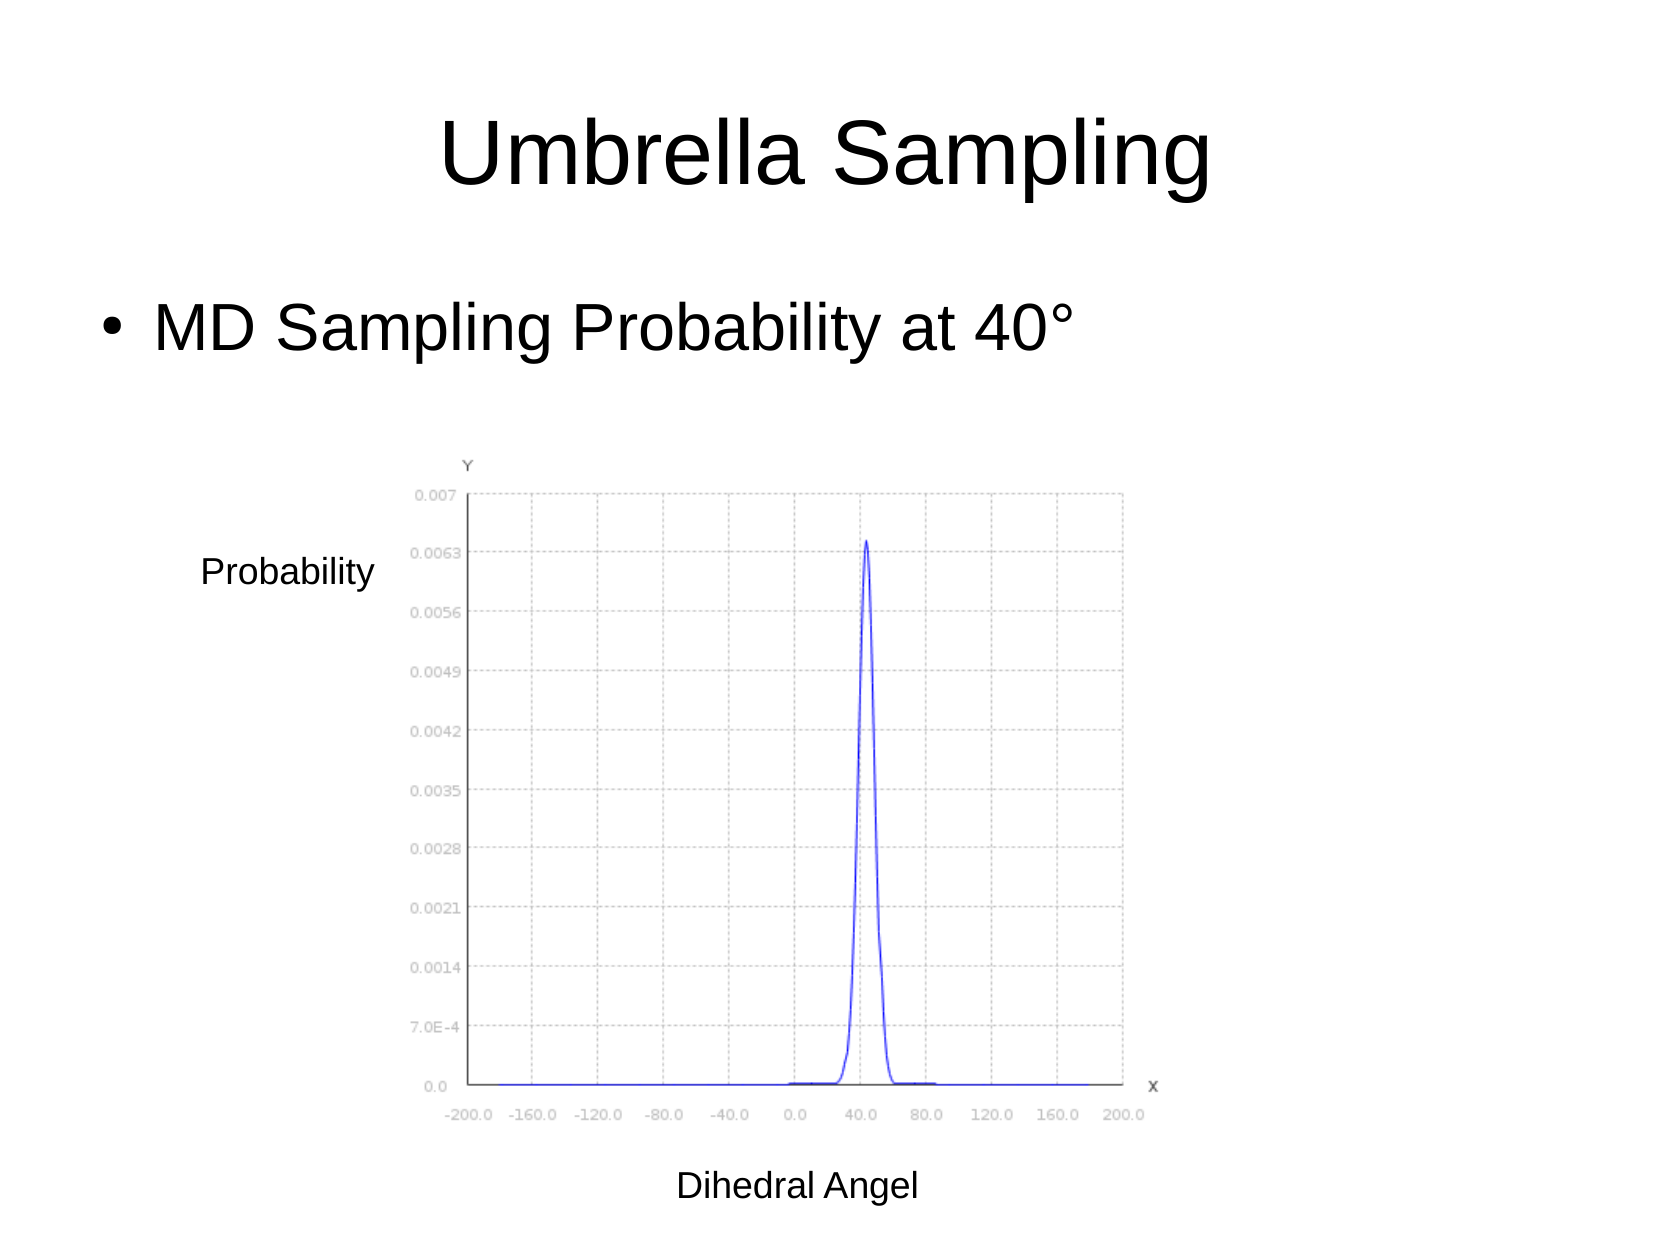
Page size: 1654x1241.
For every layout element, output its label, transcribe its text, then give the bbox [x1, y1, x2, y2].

title Umbrella Sampling [82, 49, 1571, 257]
picture [328, 1010, 1263, 1212]
text_box Probability [185, 543, 390, 601]
list MD Sampling Probability at 40° [82, 290, 1538, 1010]
text_box Dihedral Angel [661, 1157, 935, 1215]
